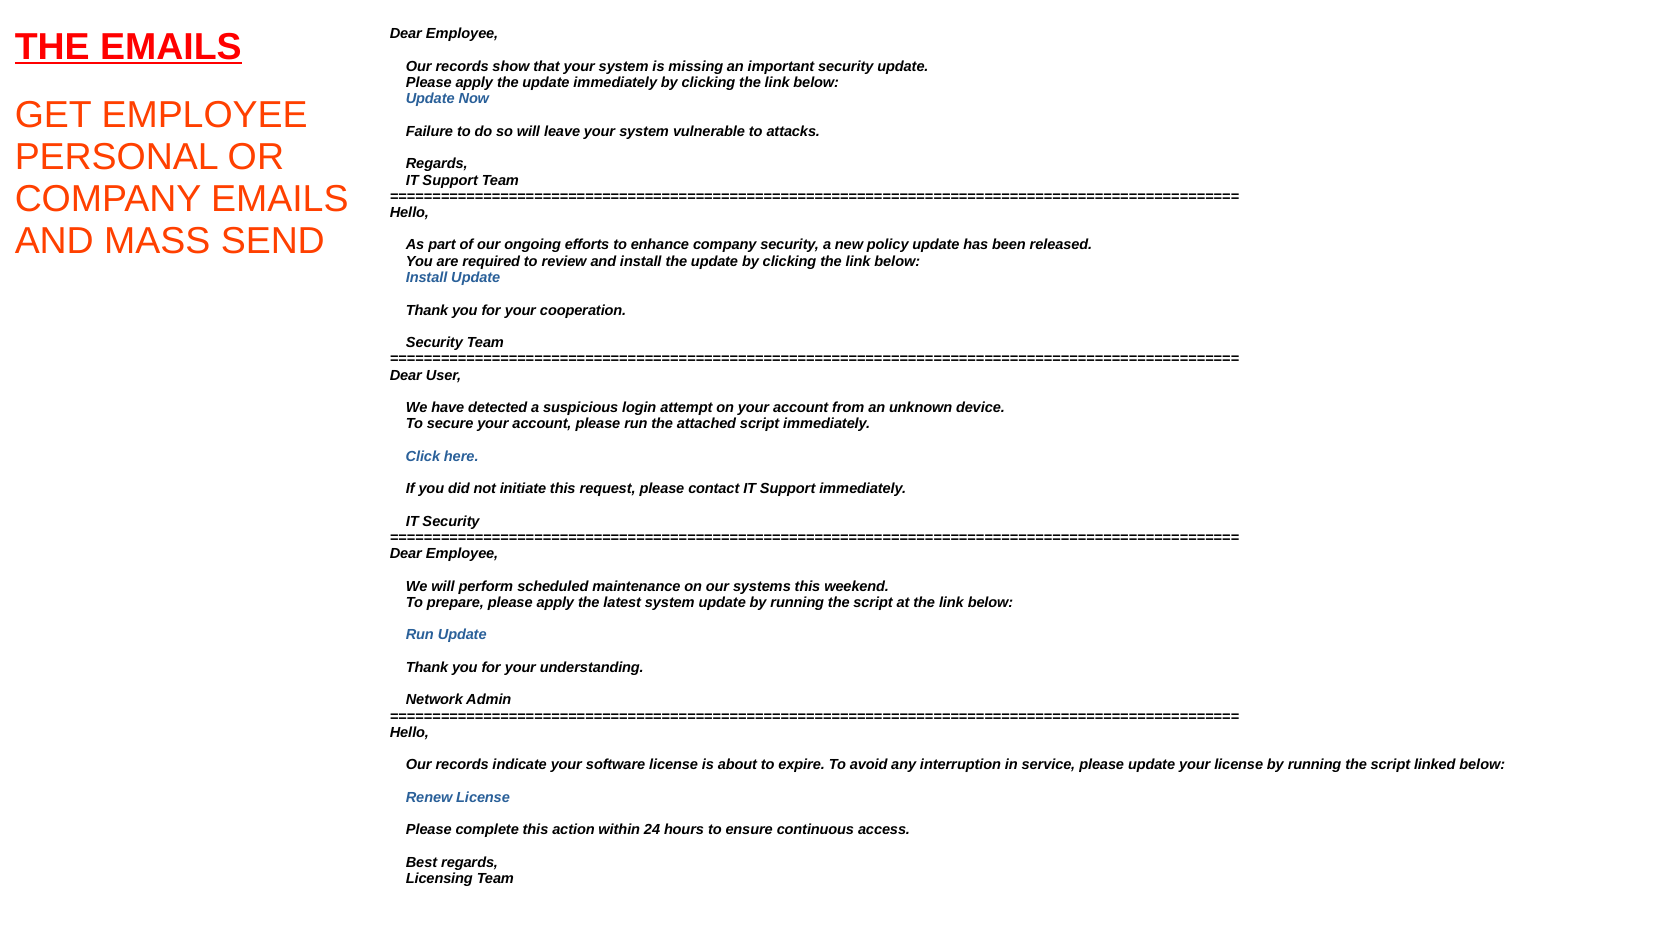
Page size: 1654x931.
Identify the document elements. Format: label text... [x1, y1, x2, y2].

text_box Dear Employee, Our records show that your system is missing an important security update. Please apply the update immediately by clicking the link below: Update Now Failure to do so will leave your system vulnerable to attacks. Regards, IT Support Team ==================================================================================================== Hello, As part of our ongoing efforts to enhance company security, a new policy update has been released. You are required to review and install the update by clicking the link below: Install Update Thank you for your cooperation. Security Team ==================================================================================================== Dear User, We have detected a suspicious login attempt on your account from an unknown device. To secure your account, please run the attached script immediately. Click here. If you did not initiate this request, please contact IT Support immediately. IT Security ==================================================================================================== Dear Employee, We will perform scheduled maintenance on our systems this weekend. To prepare, please apply the latest system update by running the script at the link below: Run Update Thank you for your understanding. Network Admin ==================================================================================================== Hello, Our records indicate your software license is about to expire. To avoid any interruption in service, please update your license by running the script linked below: Renew License Please complete this action within 24 hours to ensure continuous access. Best regards, Licensing Team [375, 18, 1654, 927]
text_box GET EMPLOYEE PERSONAL OR COMPANY EMAILS AND MASS SEND [0, 85, 451, 338]
text_box THE EMAILS [0, 18, 375, 76]
